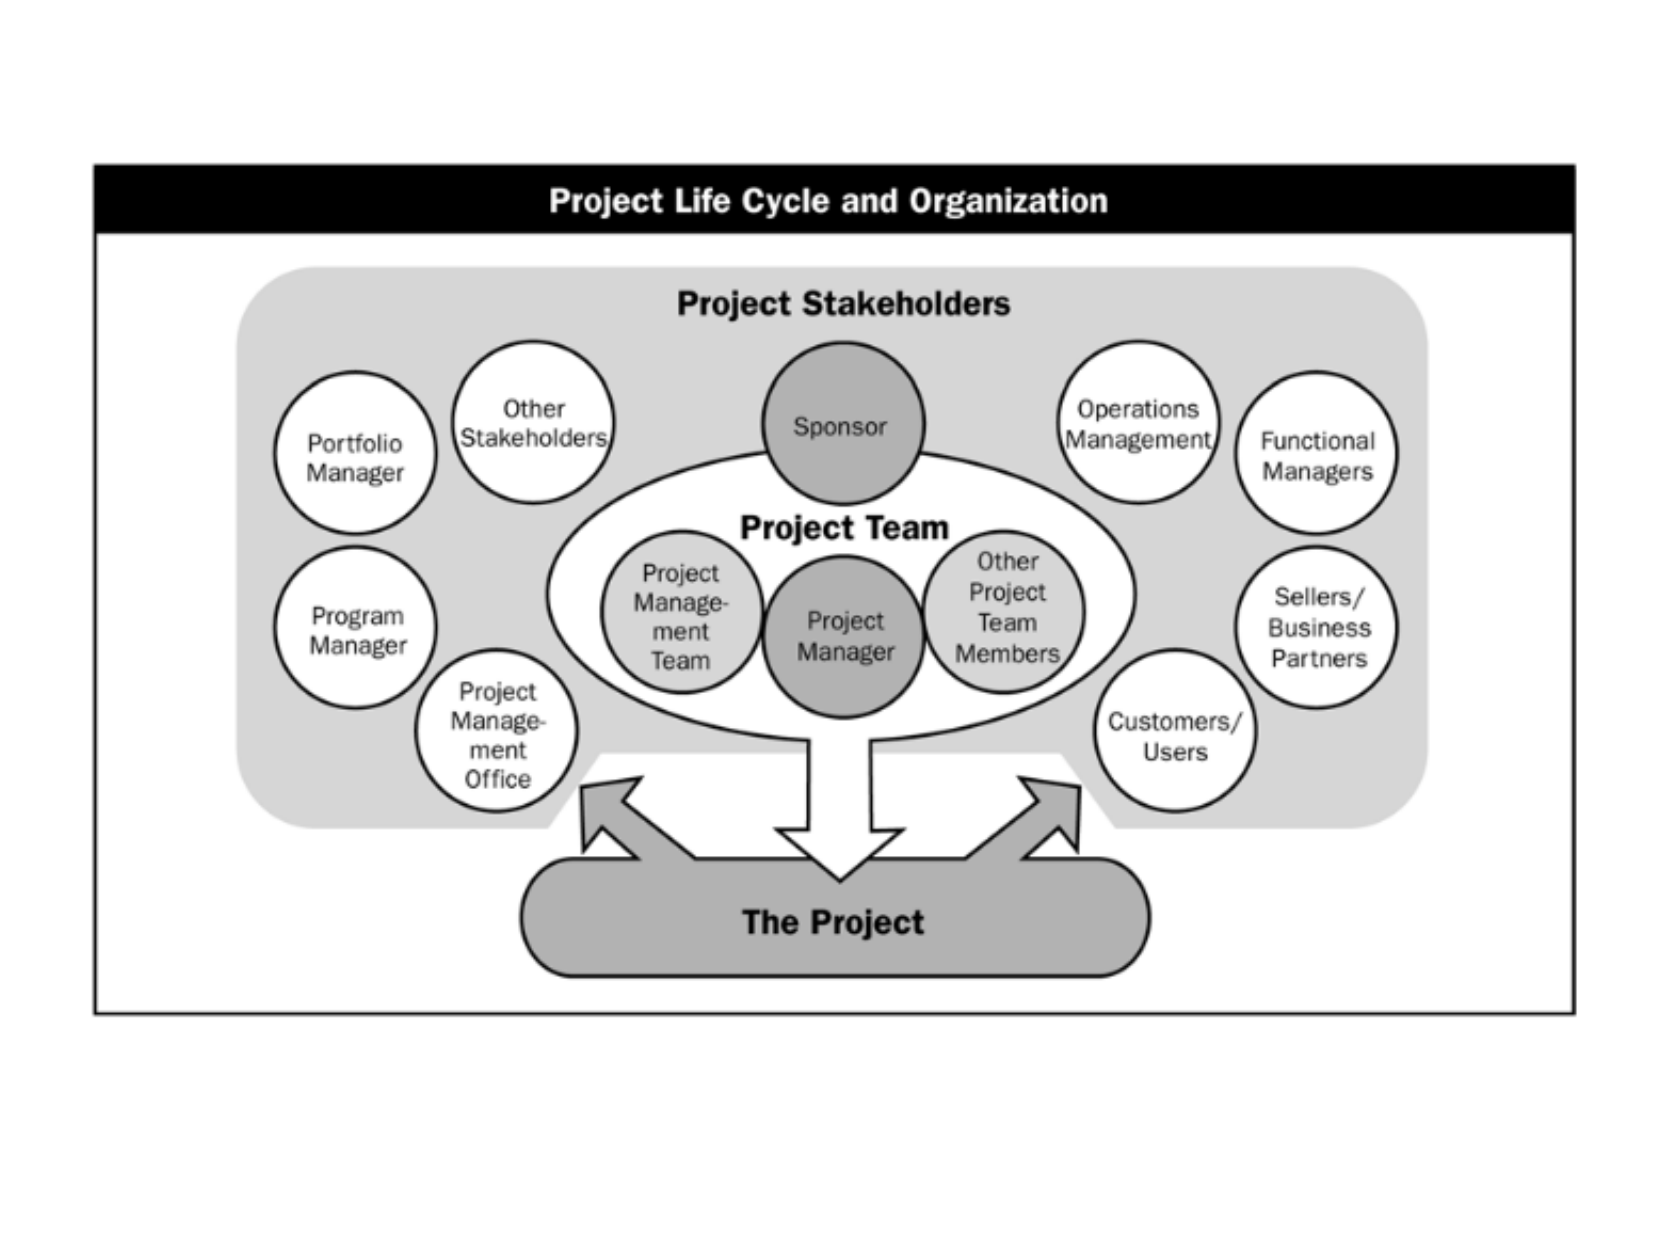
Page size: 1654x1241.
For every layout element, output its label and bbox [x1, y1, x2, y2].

picture [82, 153, 1594, 1028]
